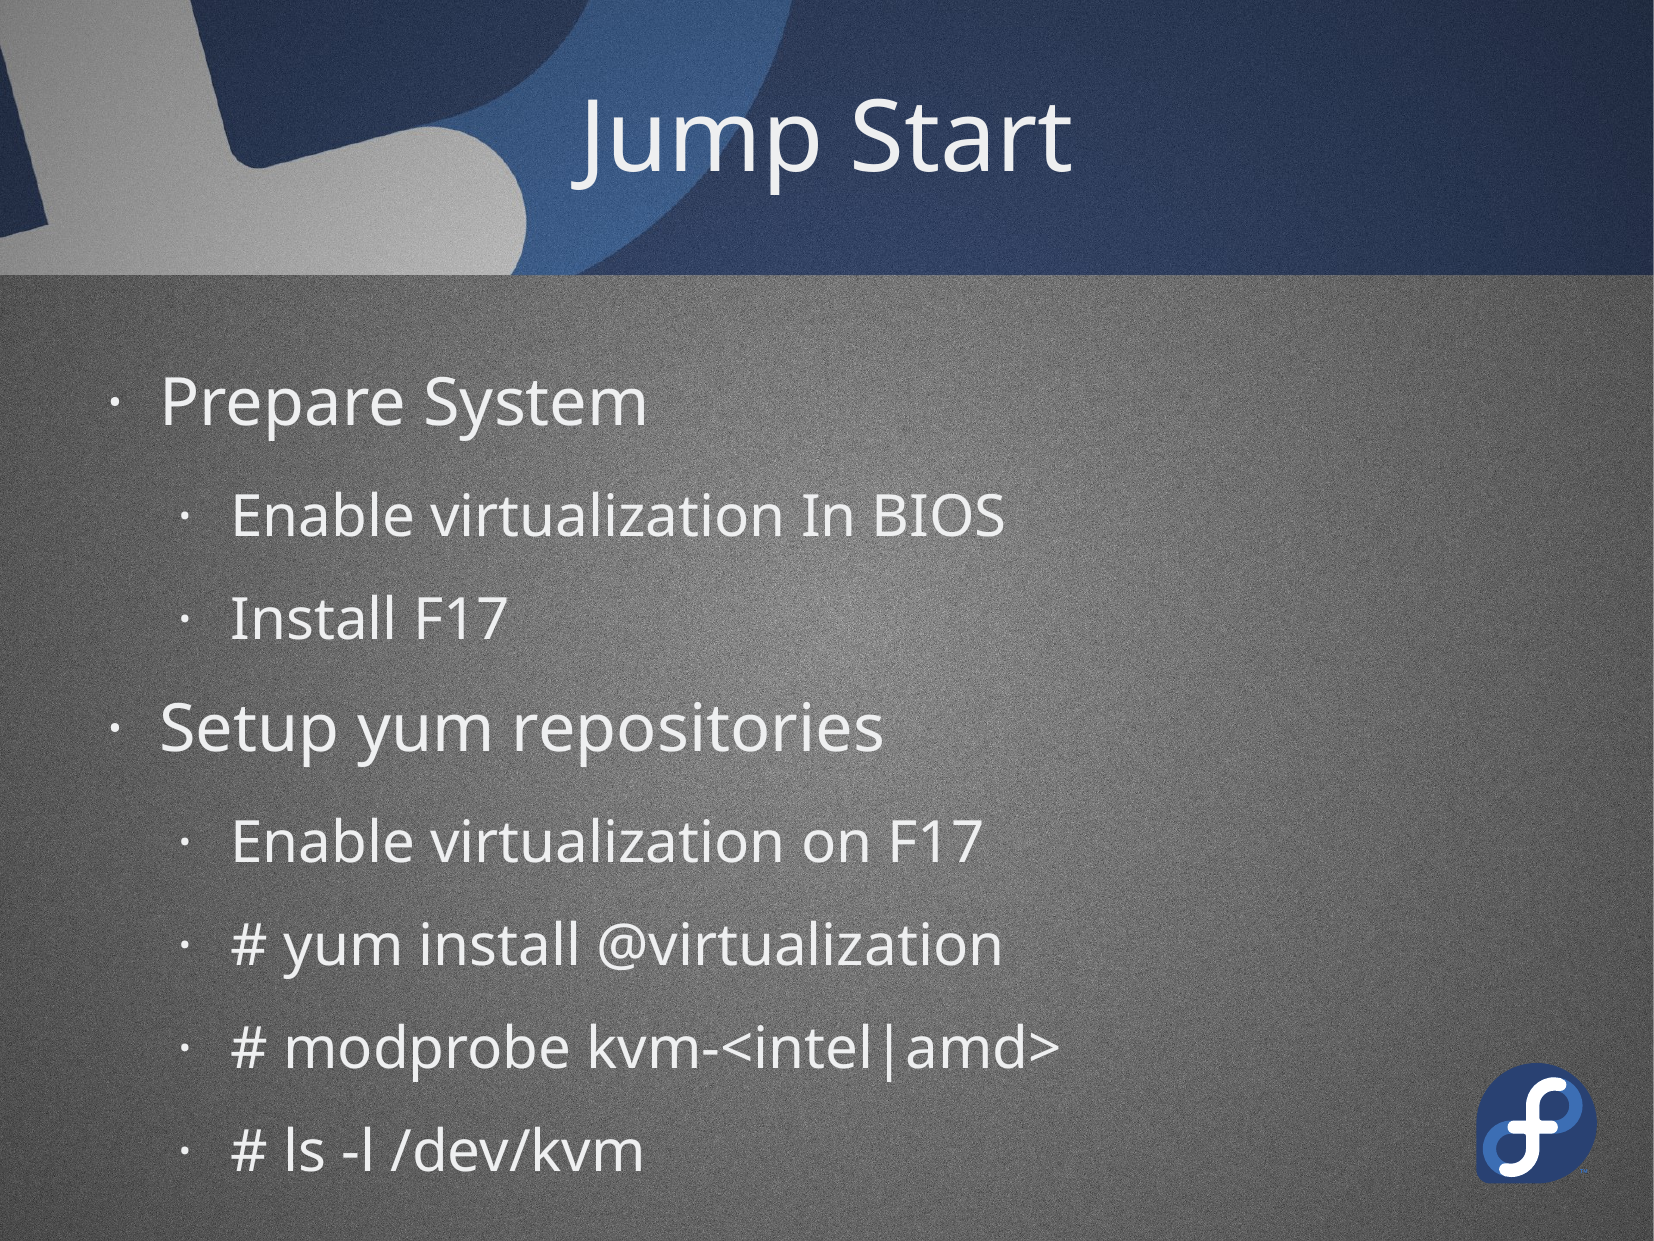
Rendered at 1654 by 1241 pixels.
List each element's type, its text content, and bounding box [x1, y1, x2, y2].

list Prepare System Enable virtualization In BIOS Install F17 Setup yum repositories Enable virtualization on F17 # yum install @virtualization # modprobe kvm-<intel|amd> # ls -l /dev/kvm [88, 354, 1565, 1094]
title Jump Start [88, 29, 1565, 237]
picture [0, 0, 1654, 1241]
